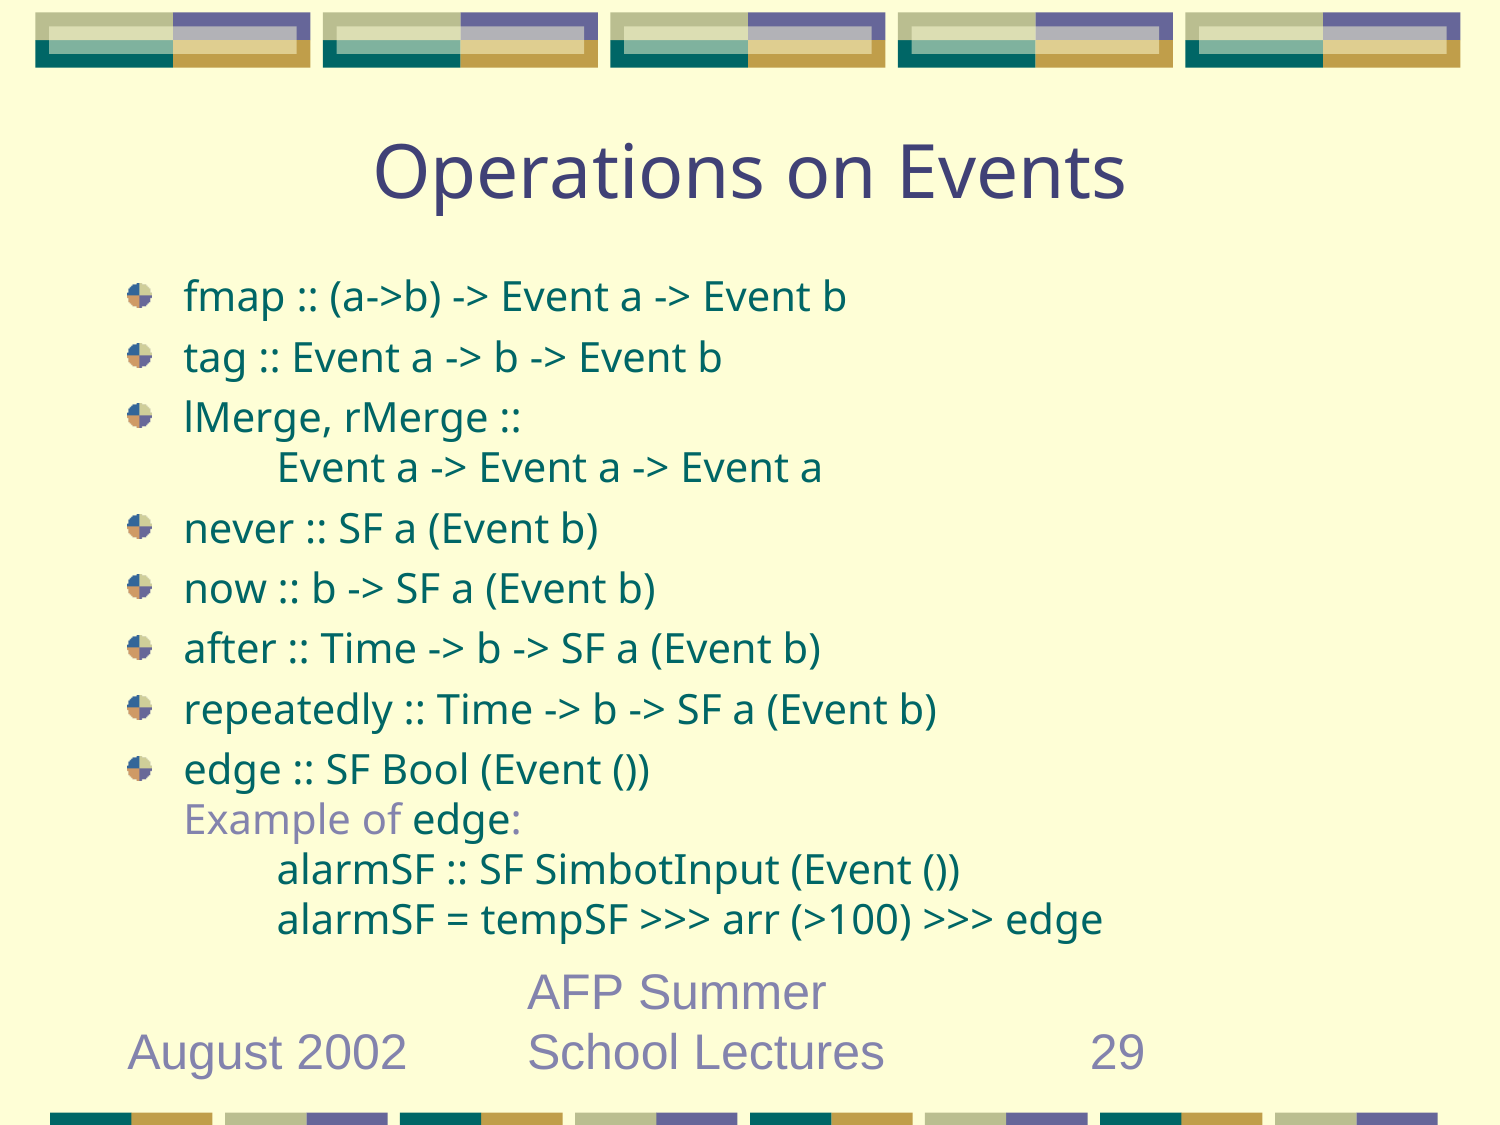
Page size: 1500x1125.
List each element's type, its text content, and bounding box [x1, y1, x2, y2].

title Operations on Events [112, 99, 1388, 238]
list fmap :: (a->b) -> Event a -> Event b tag :: Event a -> b -> Event b lMerge, rMerge :: Event a -> Event a -> Event a never :: SF a (Event b)‏ now :: b -> SF a (Event b)‏ after :: Time -> b -> SF a (Event b)‏ repeatedly :: Time -> b -> SF a (Event b)‏ edge :: SF Bool (Event ()) Example of edge: alarmSF :: SF SimbotInput (Event ()) alarmSF = tempSF >>> arr (>100) >>> edge [112, 262, 1388, 1001]
